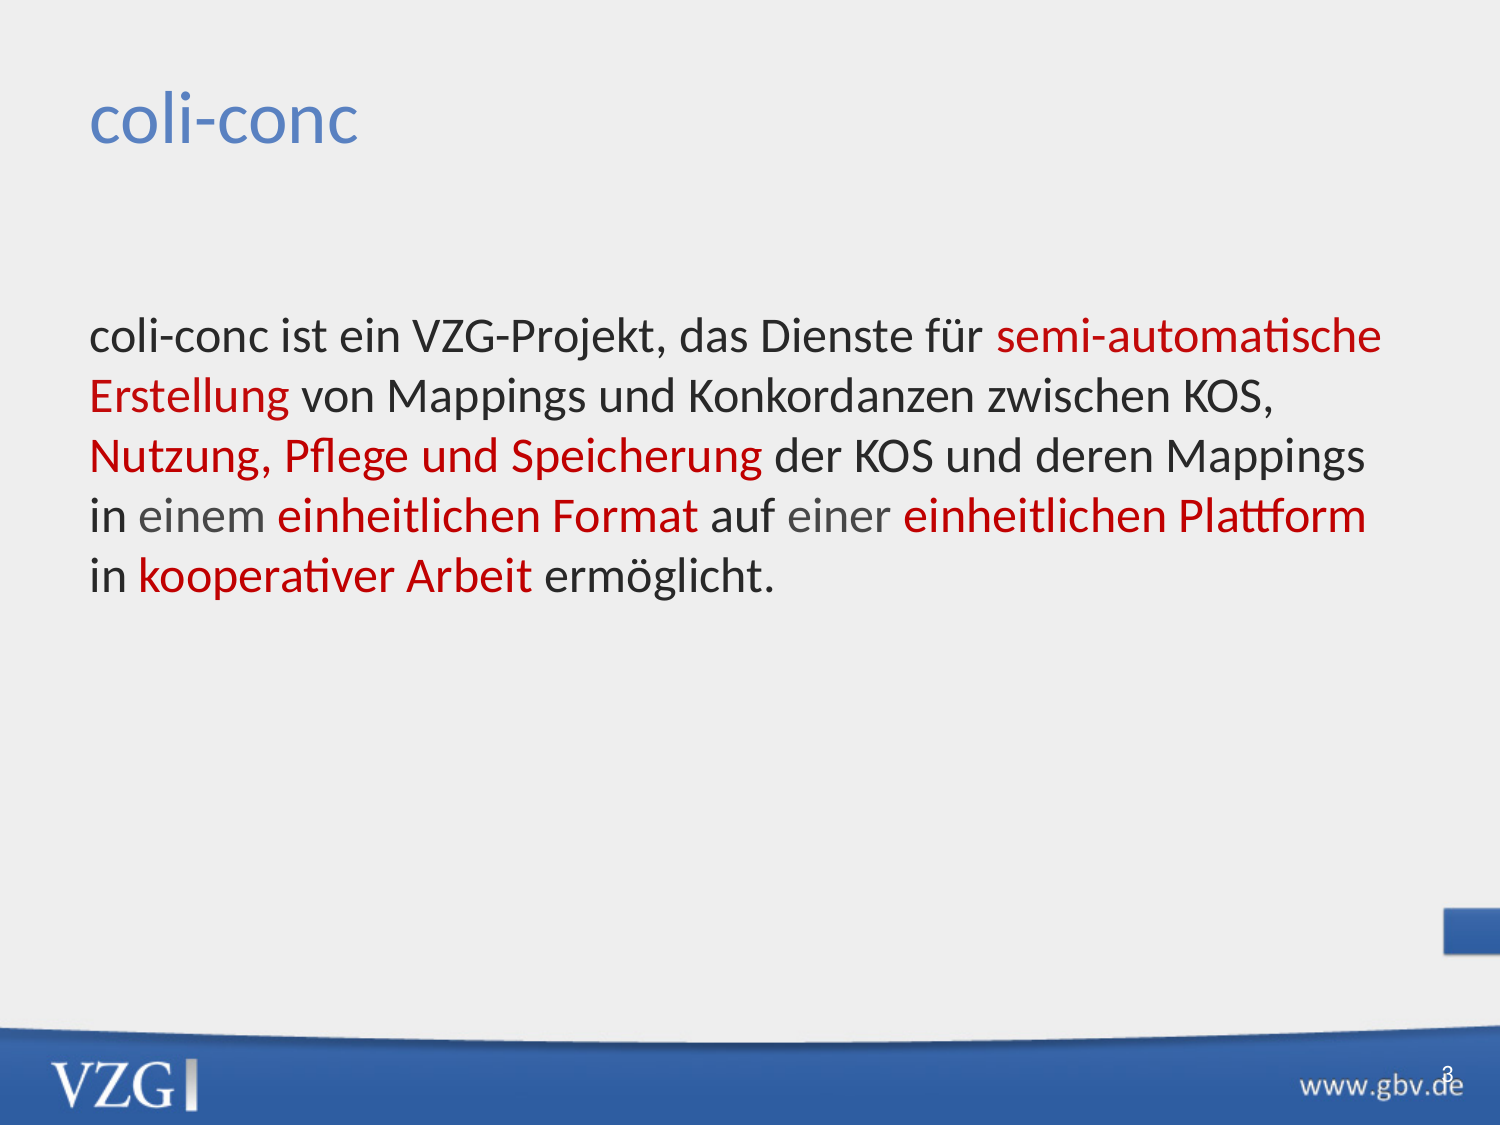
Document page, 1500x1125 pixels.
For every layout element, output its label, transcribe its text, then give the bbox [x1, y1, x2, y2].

picture [0, 0, 1500, 1125]
text_box <Foliennummer> [1401, 1042, 1494, 1103]
list coli-conc ist ein VZG-Projekt, das Dienste für semi-automatische Erstellung von Mappings und Konkordanzen zwischen KOS, Nutzung, Pflege und Speicherung der KOS und deren Mappings in einem einheitlichen Format auf einer einheitlichen Plattform in kooperativer Arbeit ermöglicht. [75, 202, 1426, 1005]
title coli-conc [75, 36, 1426, 192]
